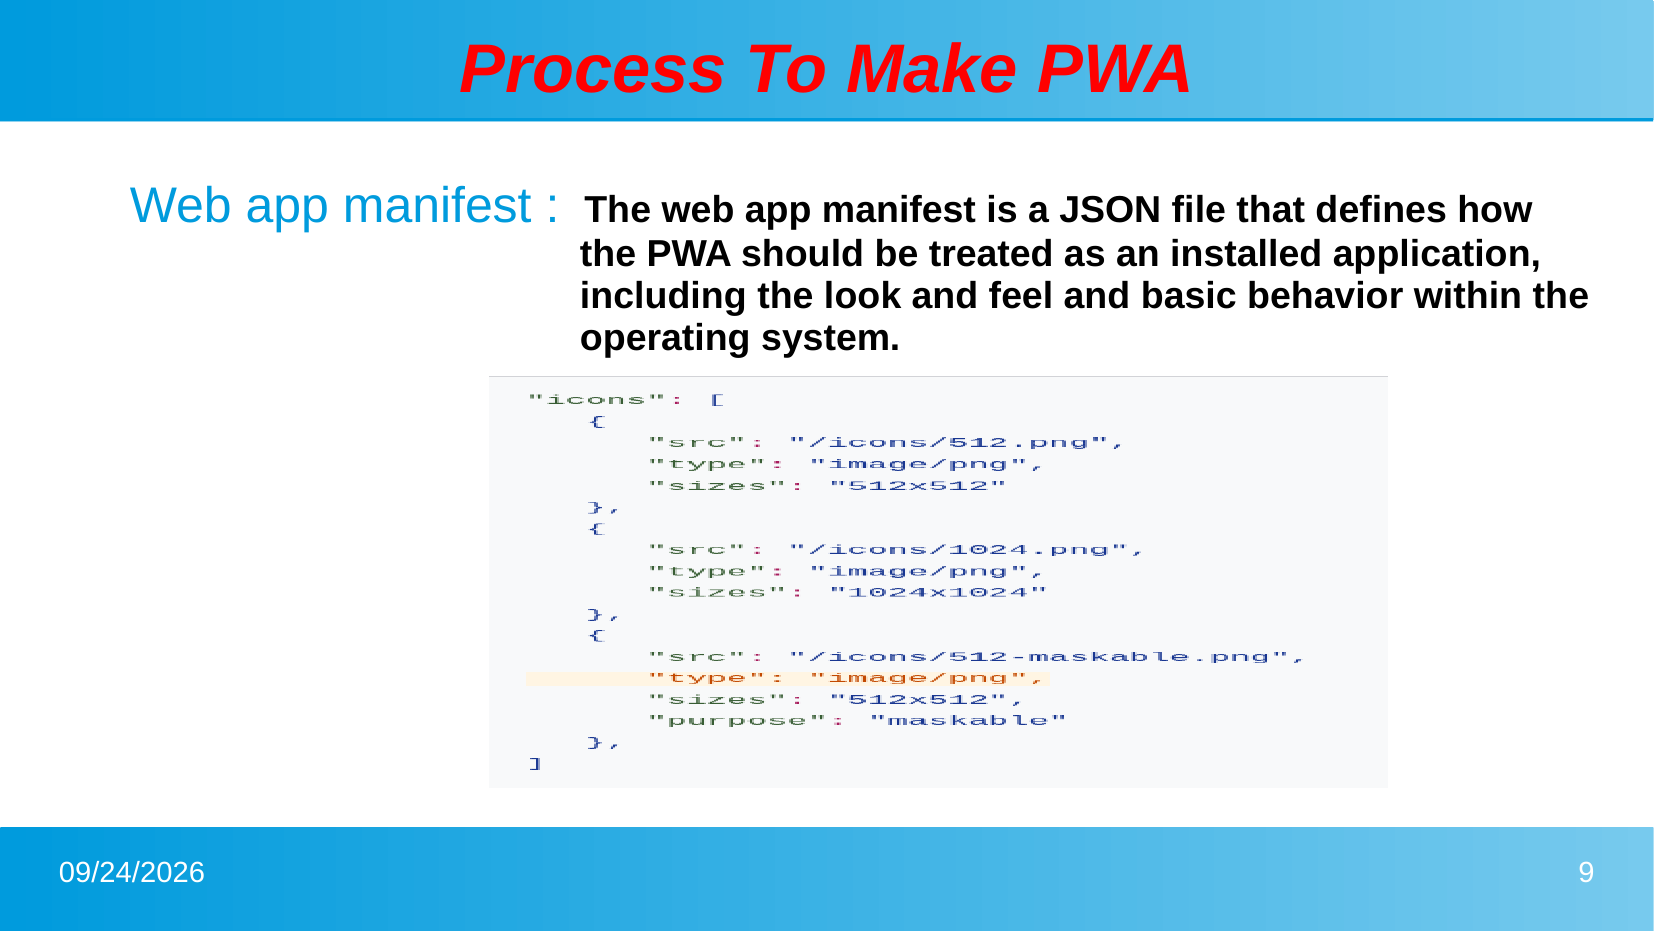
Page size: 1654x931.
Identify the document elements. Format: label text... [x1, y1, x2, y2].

list Web app manifest : The web app manifest is a JSON file that defines how the PWA should be treated as an installed application, including the look and feel and basic behavior within the operating system. [59, 177, 1595, 768]
picture [489, 374, 1388, 788]
title Process To Make PWA [59, 29, 1595, 108]
